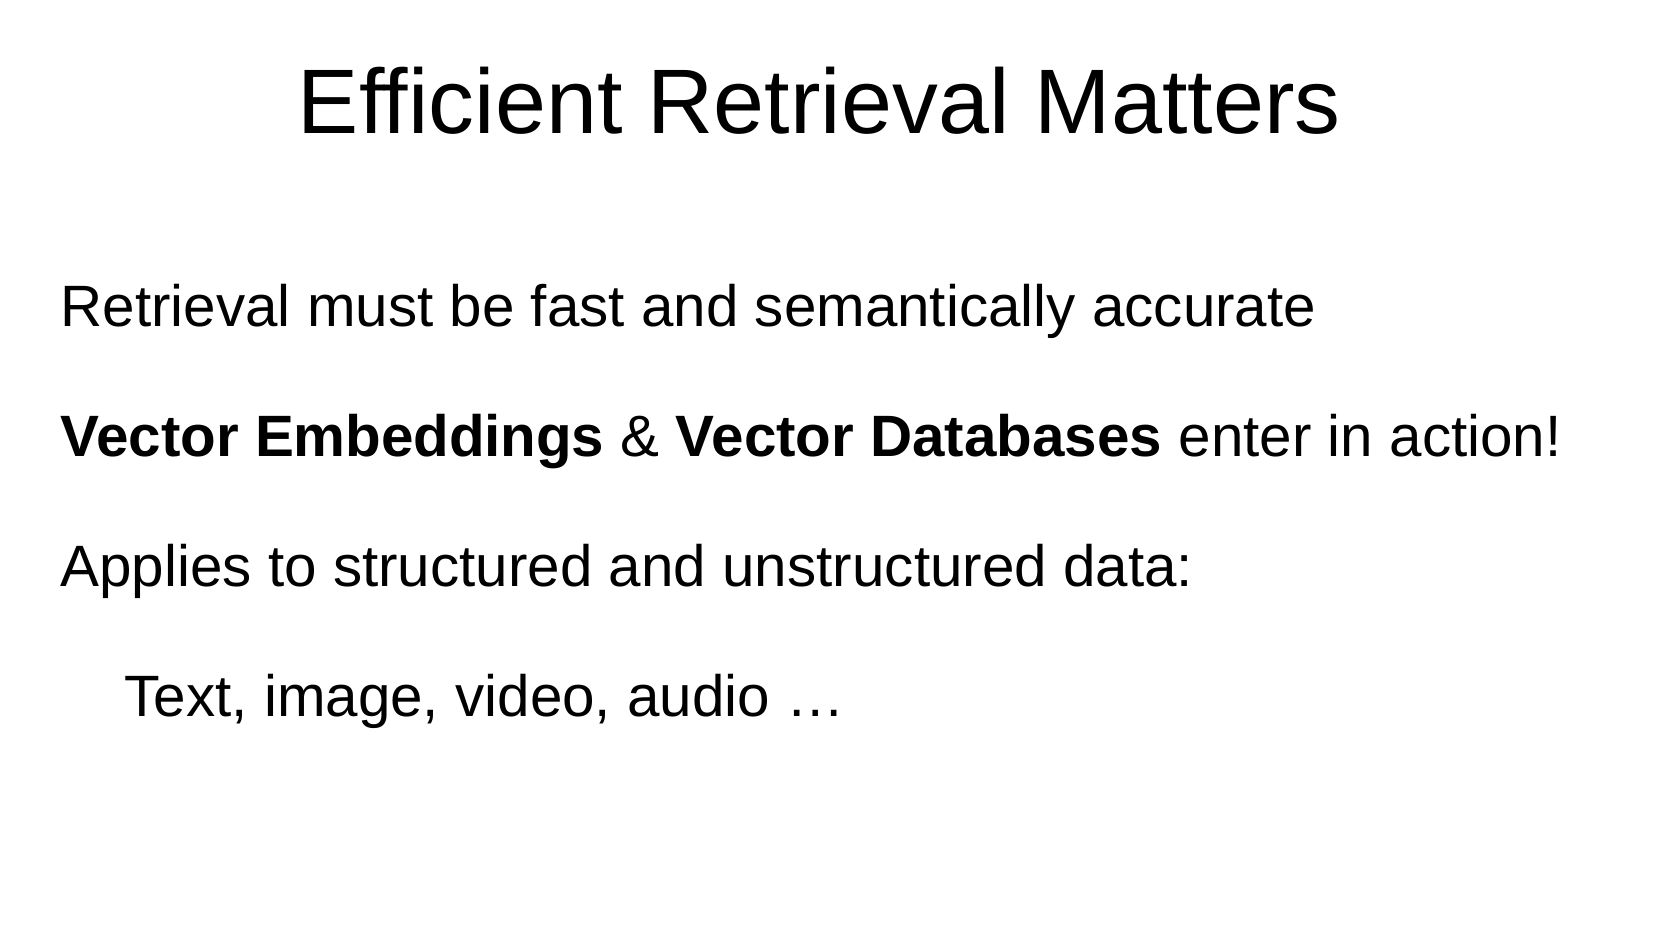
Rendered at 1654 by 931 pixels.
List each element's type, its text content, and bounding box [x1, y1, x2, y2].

subtitle Retrieval must be fast and semantically accurate Vector Embeddings & Vector Databases enter in action! Applies to structured and unstructured data: Text, image, video, audio … [60, 175, 1605, 827]
title Efficient Retrieval Matters [76, 23, 1565, 175]
